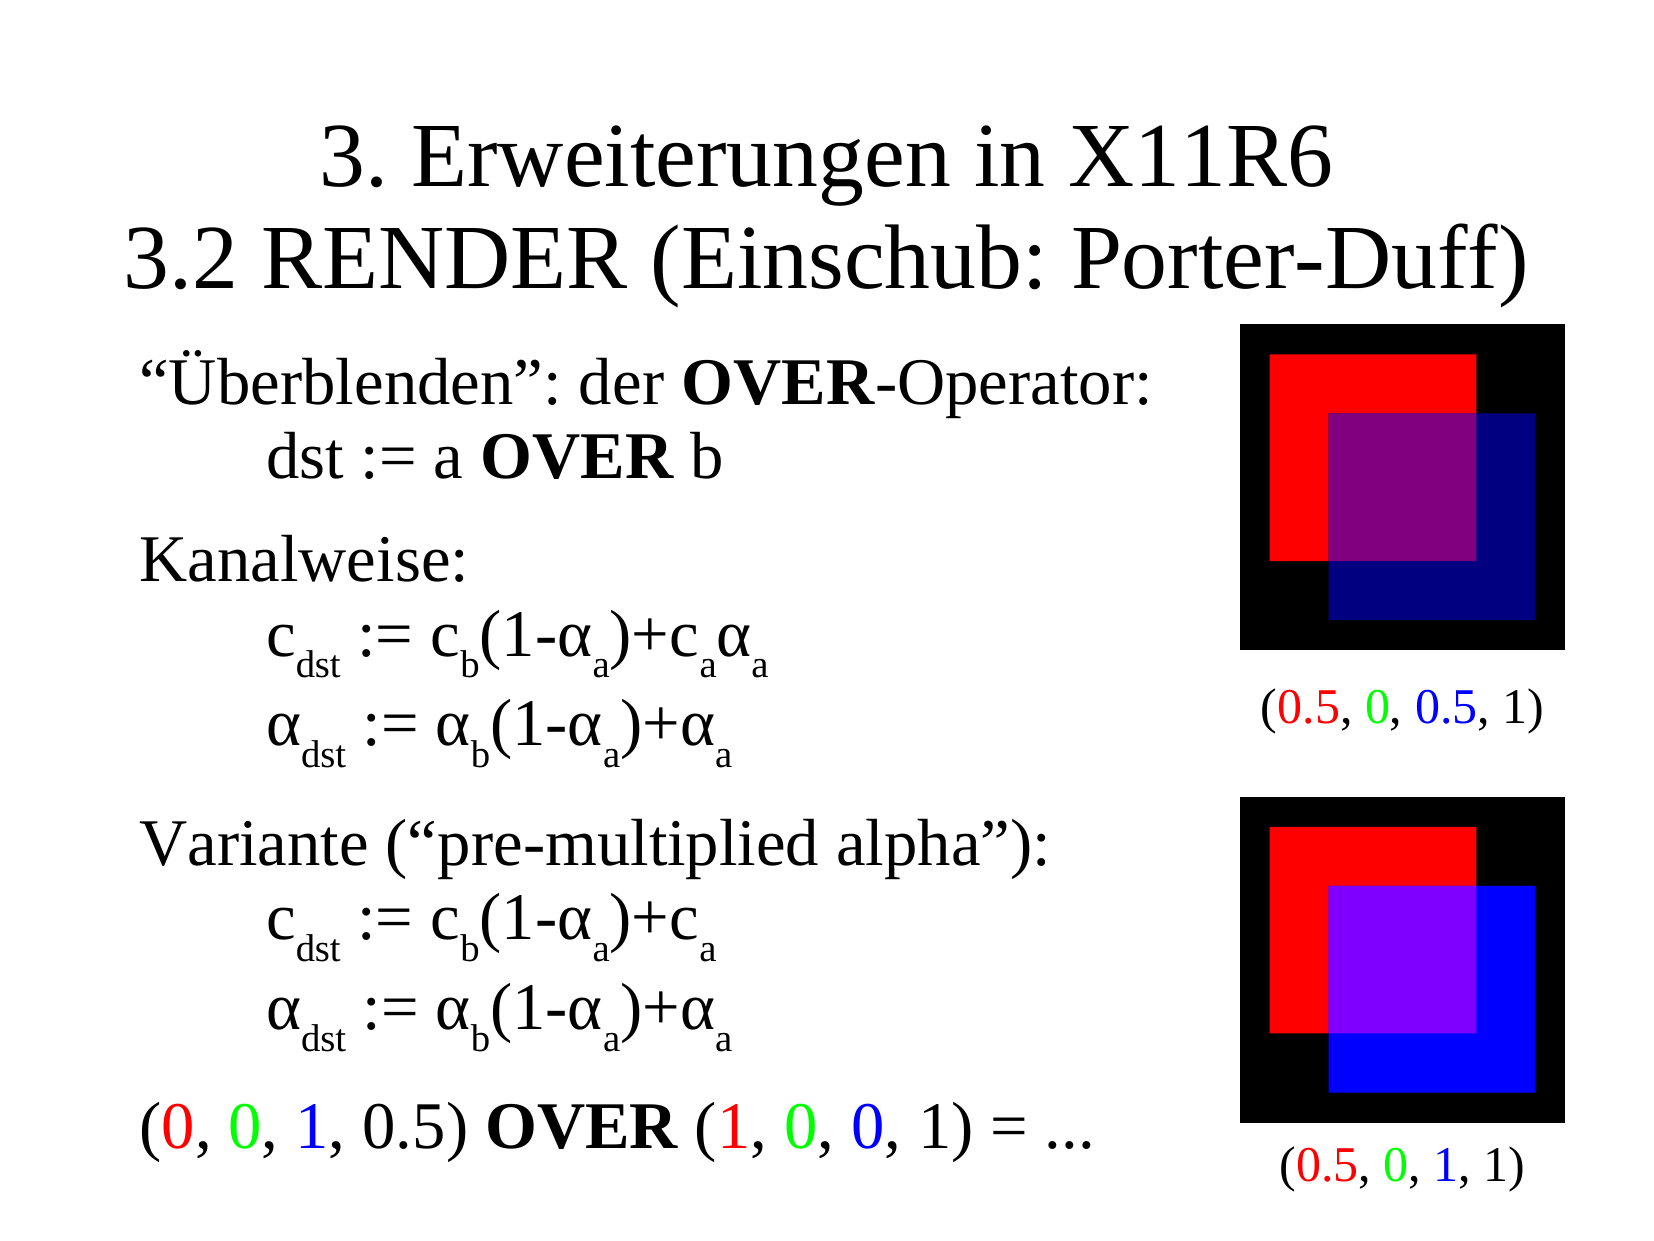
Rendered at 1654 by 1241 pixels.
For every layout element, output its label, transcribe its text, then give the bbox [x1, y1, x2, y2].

text_box [1240, 324, 1565, 650]
text_box (0.5, 0, 1, 1) [1240, 1136, 1565, 1193]
title 3. Erweiterungen in X11R6 3.2 RENDER (Einschub: Porter-Duff) [121, 102, 1534, 311]
text_box (0.5, 0, 0.5, 1) [1240, 679, 1565, 735]
text_box [1240, 797, 1565, 1123]
list “Überblenden”: der OVER-Operator: dst := a OVER b Kanalweise: cdst := cb(1-αa)+caαa αdst := αb(1-αa)+αa Variante (“pre-multiplied alpha”): cdst := cb(1-αa)+ca αdst := αb(1-αa)+αa (0, 0, 1, 0.5) OVER (1, 0, 0, 1) = ... [121, 344, 1534, 1164]
